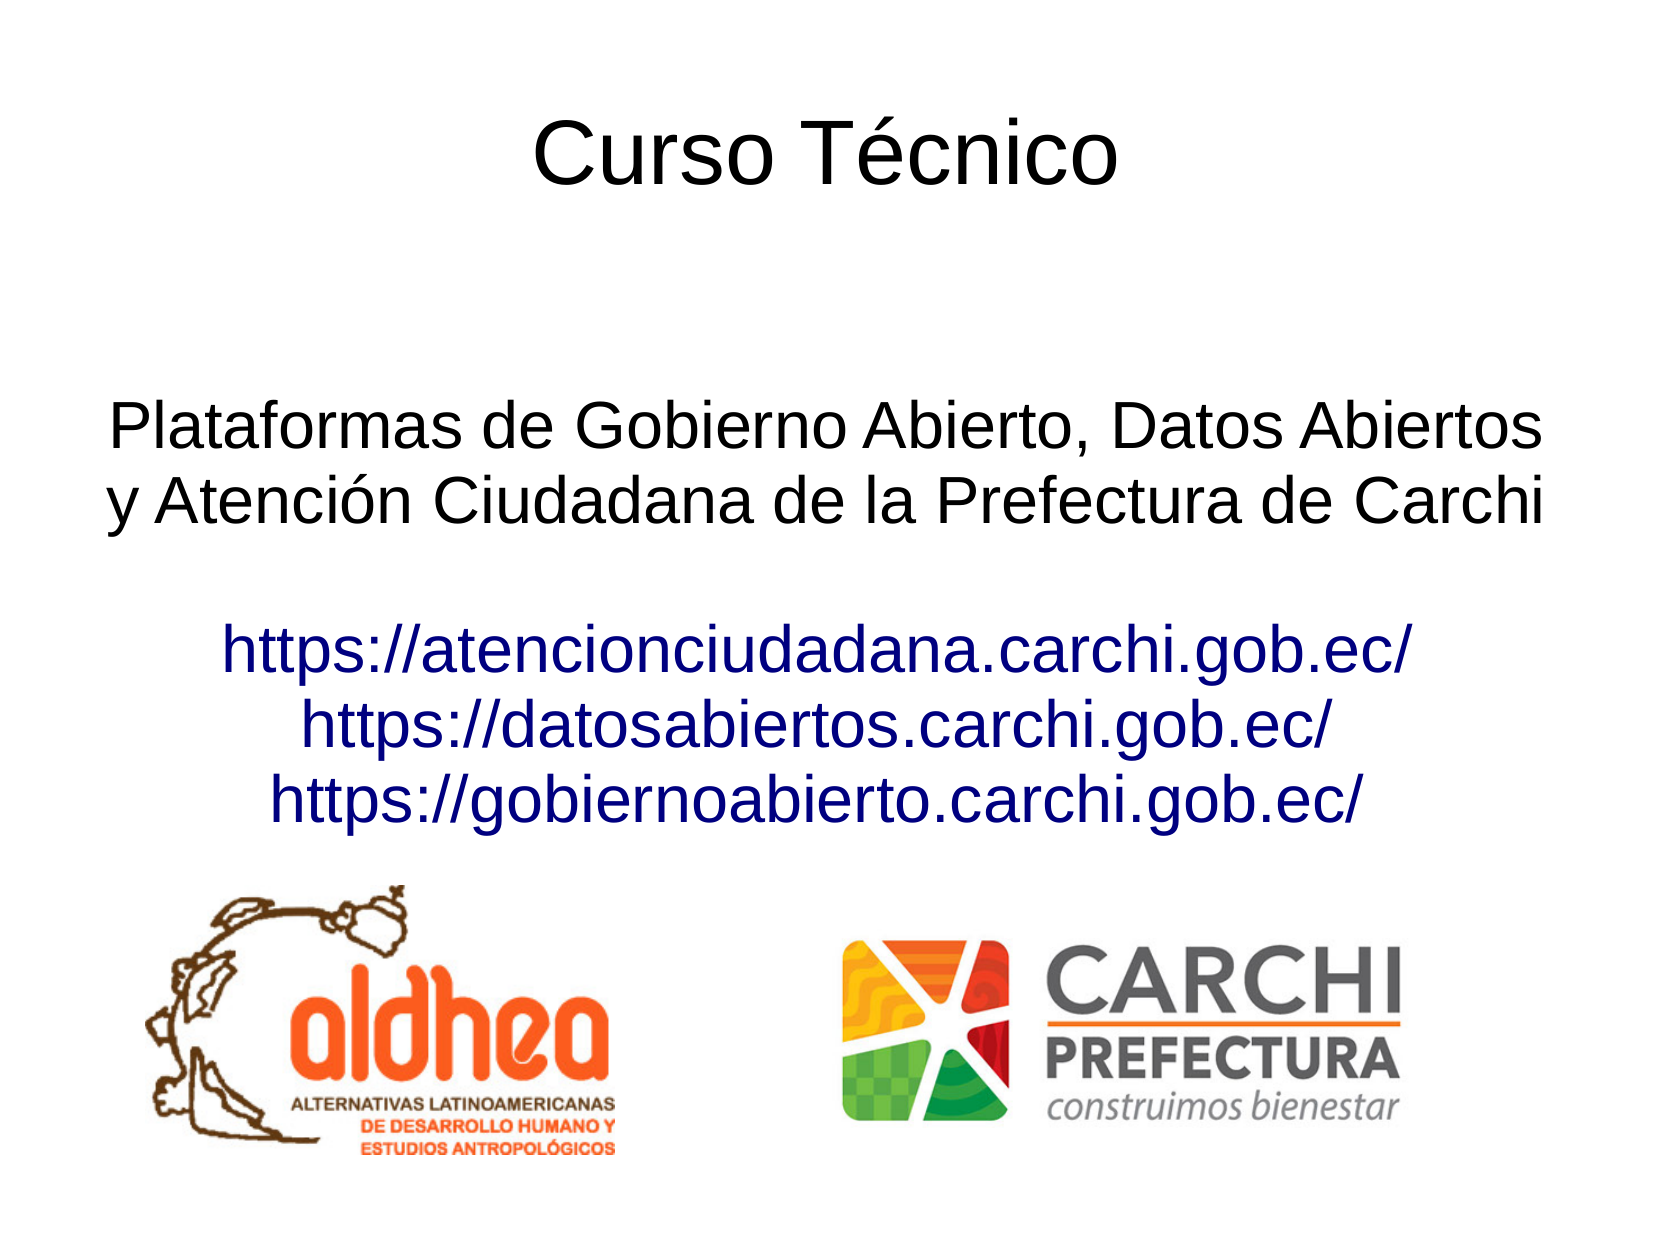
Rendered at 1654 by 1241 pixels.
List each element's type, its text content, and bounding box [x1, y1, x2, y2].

picture [145, 885, 615, 1155]
picture [779, 884, 1453, 1182]
subtitle Plataformas de Gobierno Abierto, Datos Abiertos y Atención Ciudadana de la Prefectura de Carchi https://atencionciudadana.carchi.gob.ec/ https://datosabiertos.carchi.gob.ec/ https://gobiernoabierto.carchi.gob.ec/ [82, 290, 1571, 1010]
title Curso Técnico [82, 49, 1571, 257]
